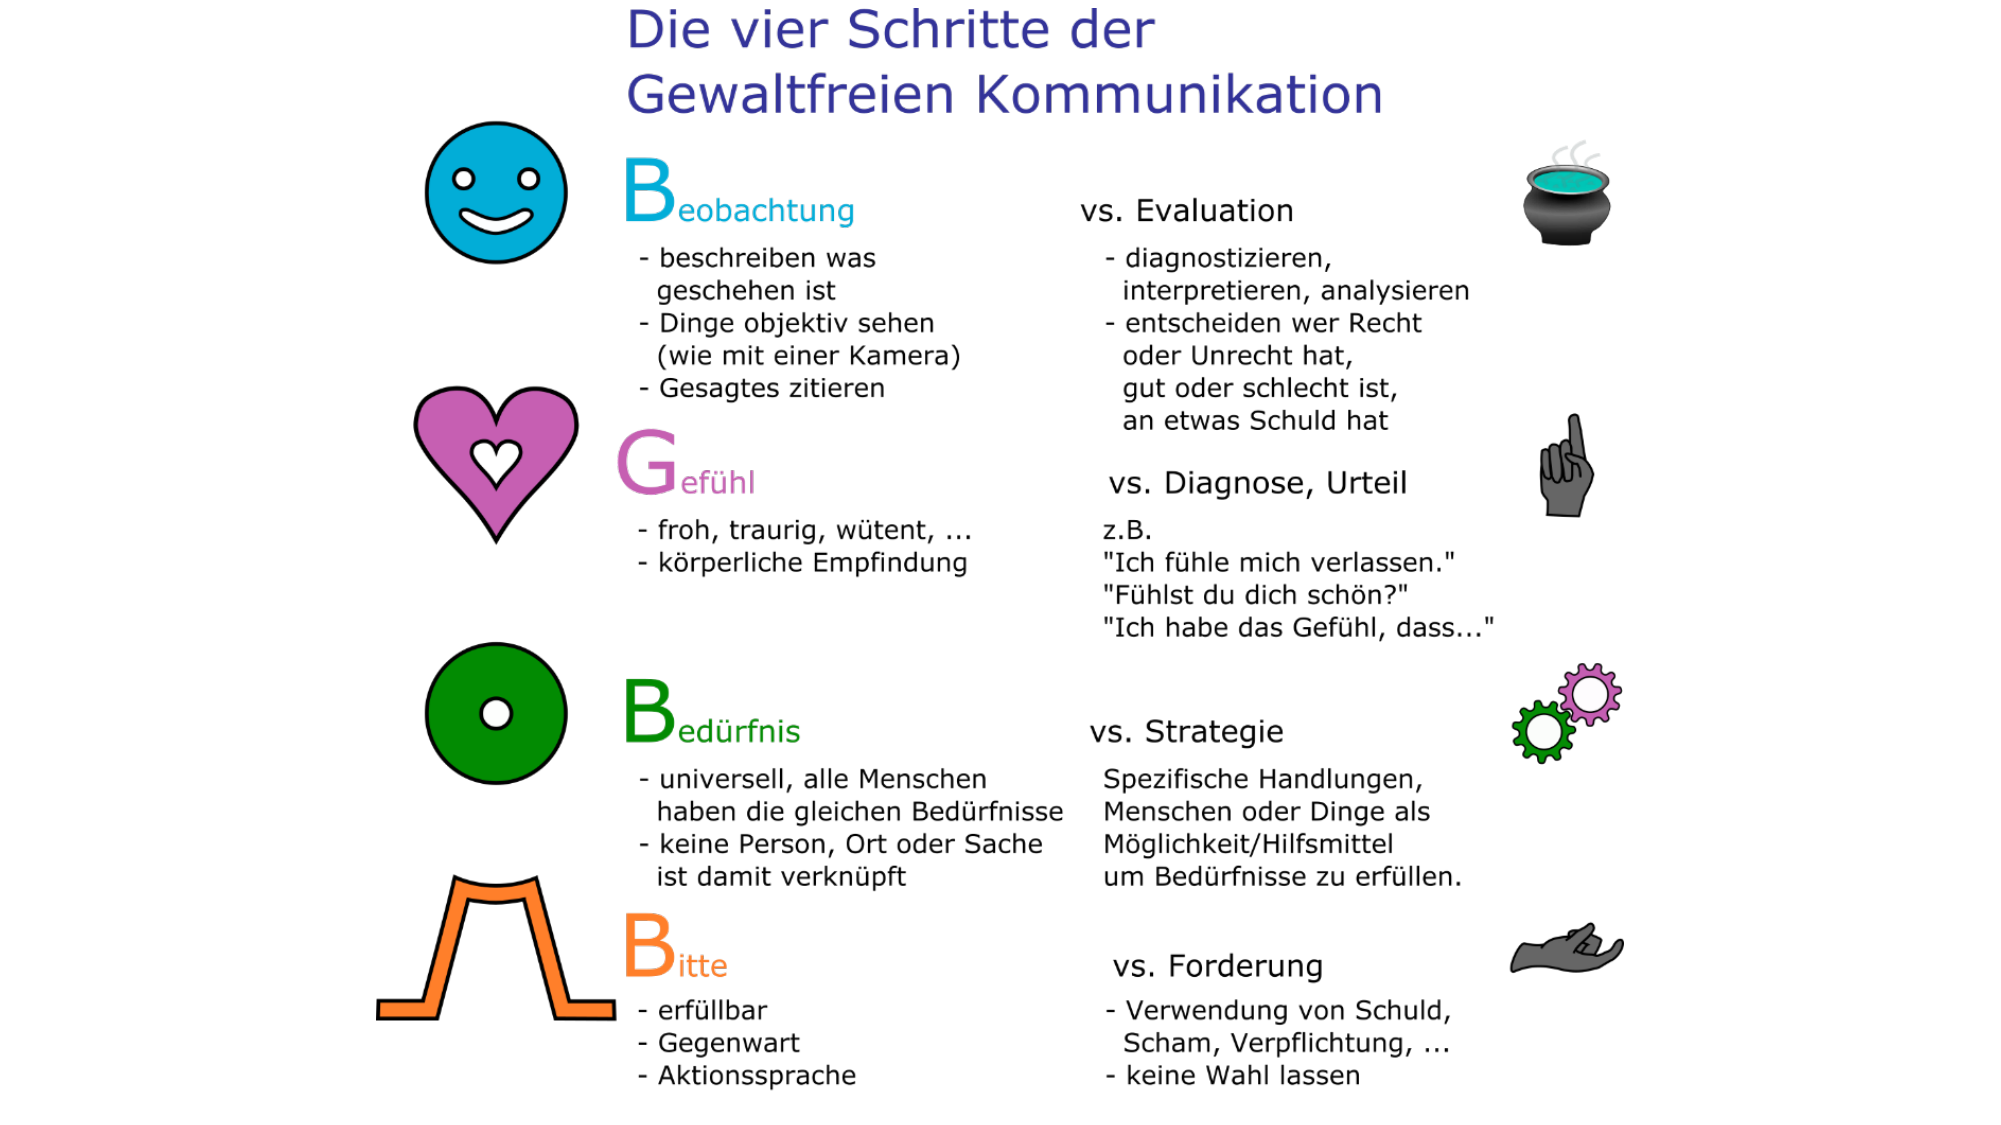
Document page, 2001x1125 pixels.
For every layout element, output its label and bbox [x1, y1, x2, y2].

picture [376, 8, 1624, 1117]
